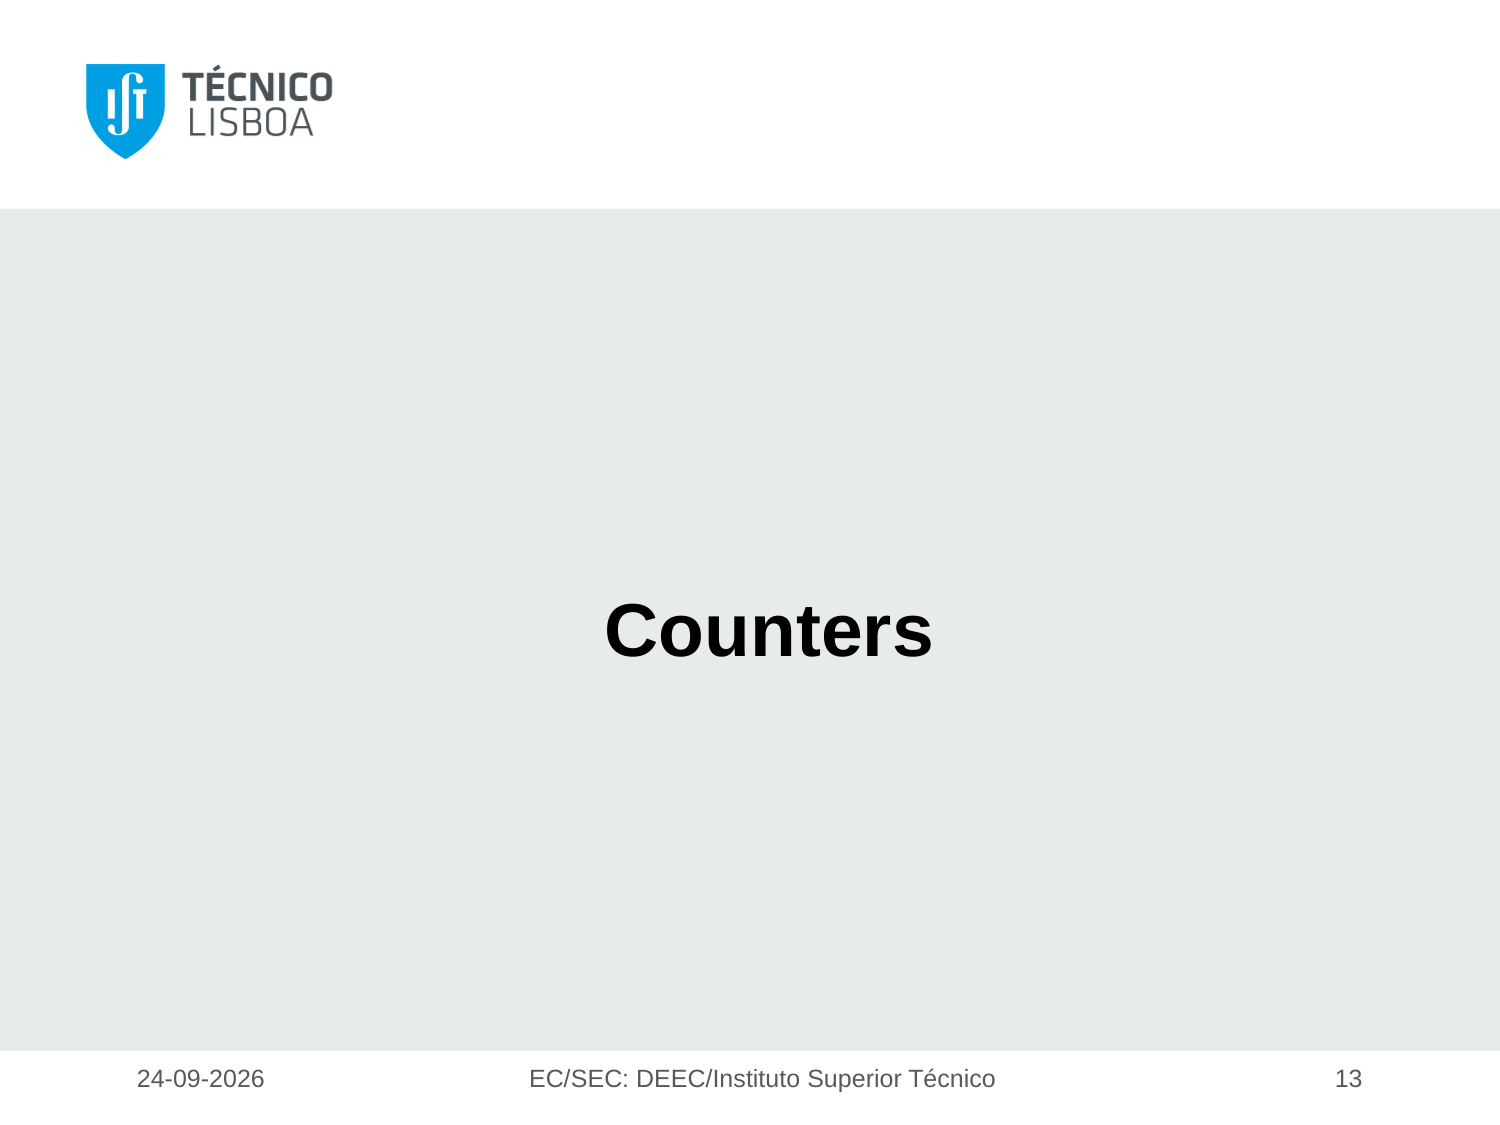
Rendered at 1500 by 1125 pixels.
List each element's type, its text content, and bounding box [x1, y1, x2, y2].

slide_number <number> [1077, 1052, 1378, 1103]
footer EC/SEC: DEEC/Instituto Superior Técnico [512, 1052, 1021, 1103]
picture [0, 0, 1500, 1125]
slide_number 15-10-2020 [121, 1052, 425, 1103]
list [52, 367, 1465, 1030]
